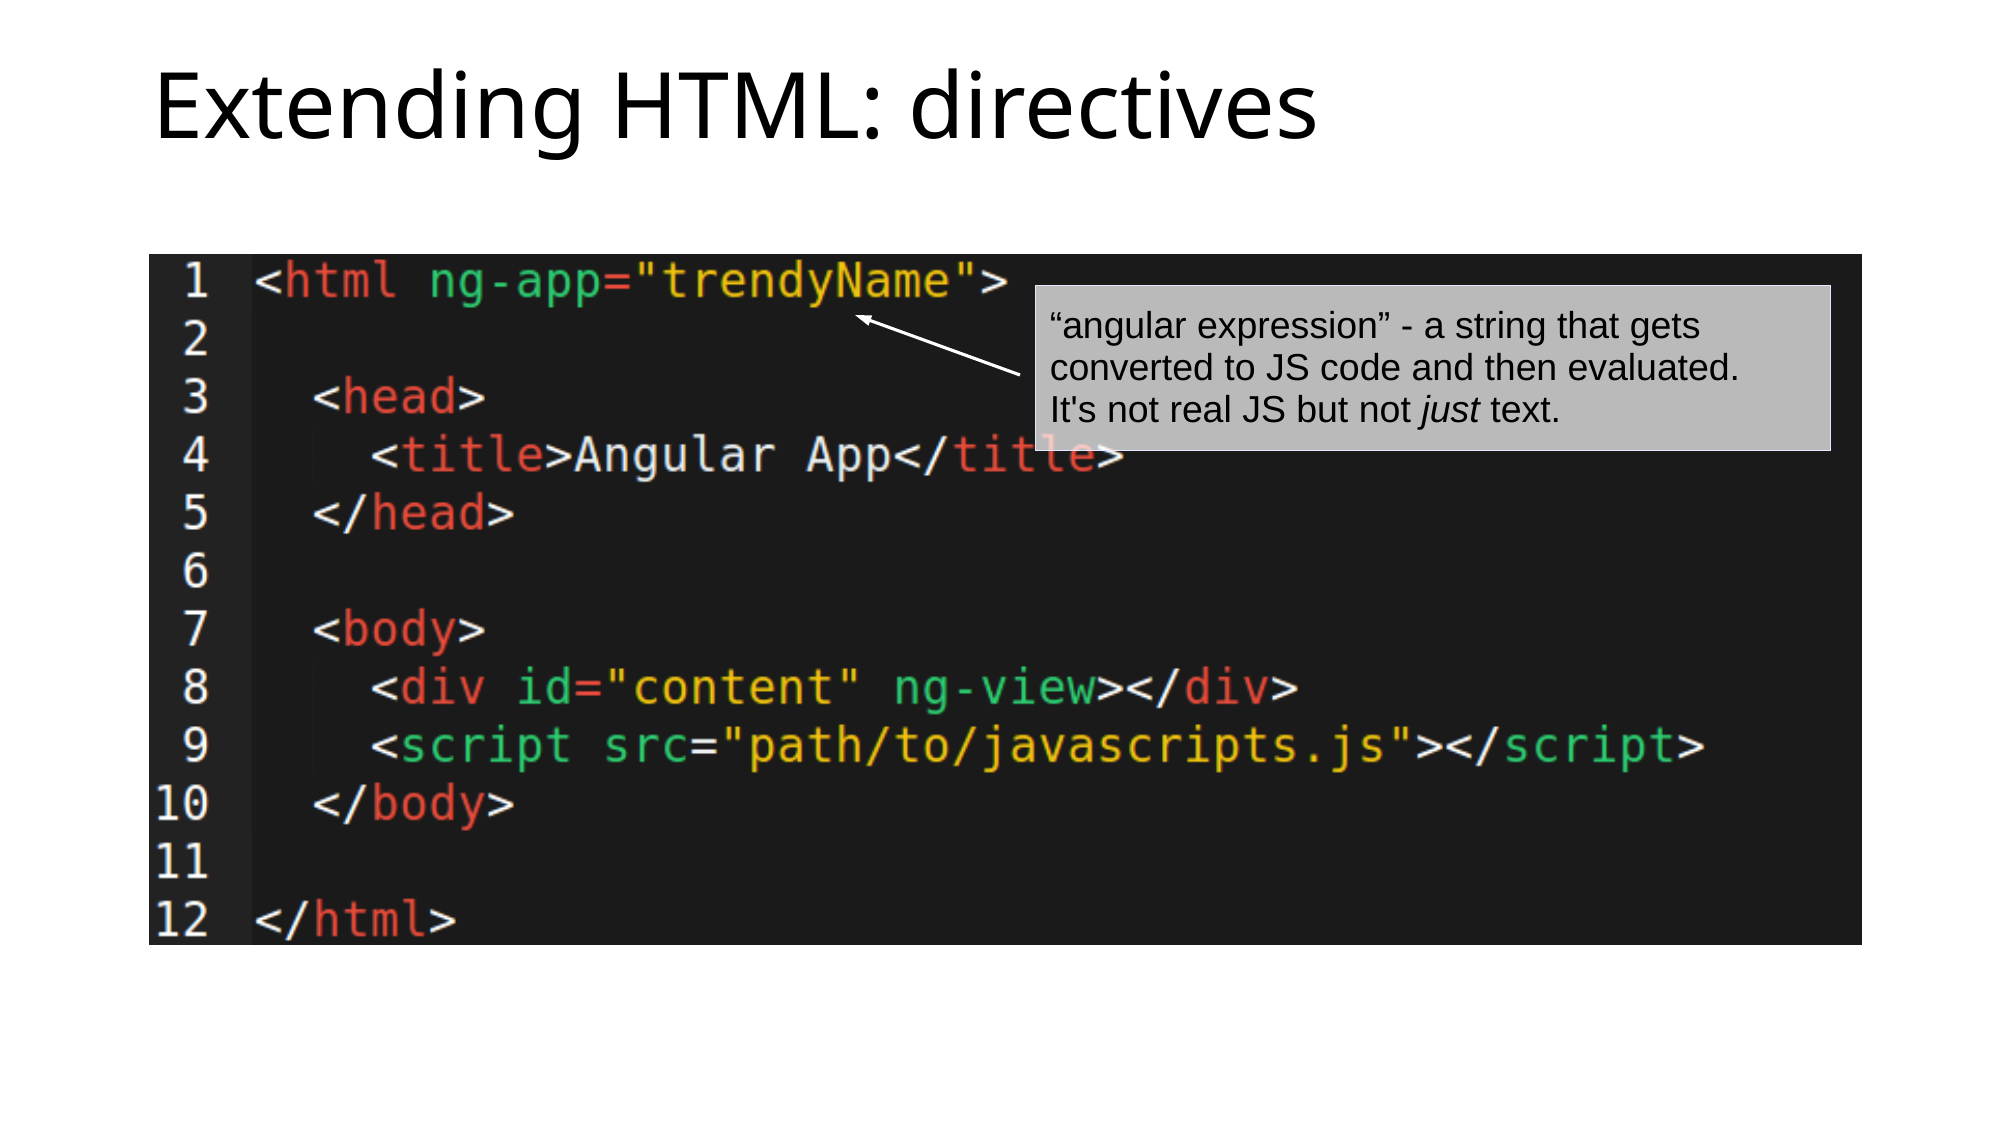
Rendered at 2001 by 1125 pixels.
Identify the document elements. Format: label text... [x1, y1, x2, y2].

title Extending HTML: directives [137, 0, 1863, 218]
picture [149, 254, 1862, 946]
text_box “angular expression” - a string that gets converted to JS code and then evaluated. It's not real JS but not just text. [1035, 285, 1831, 451]
